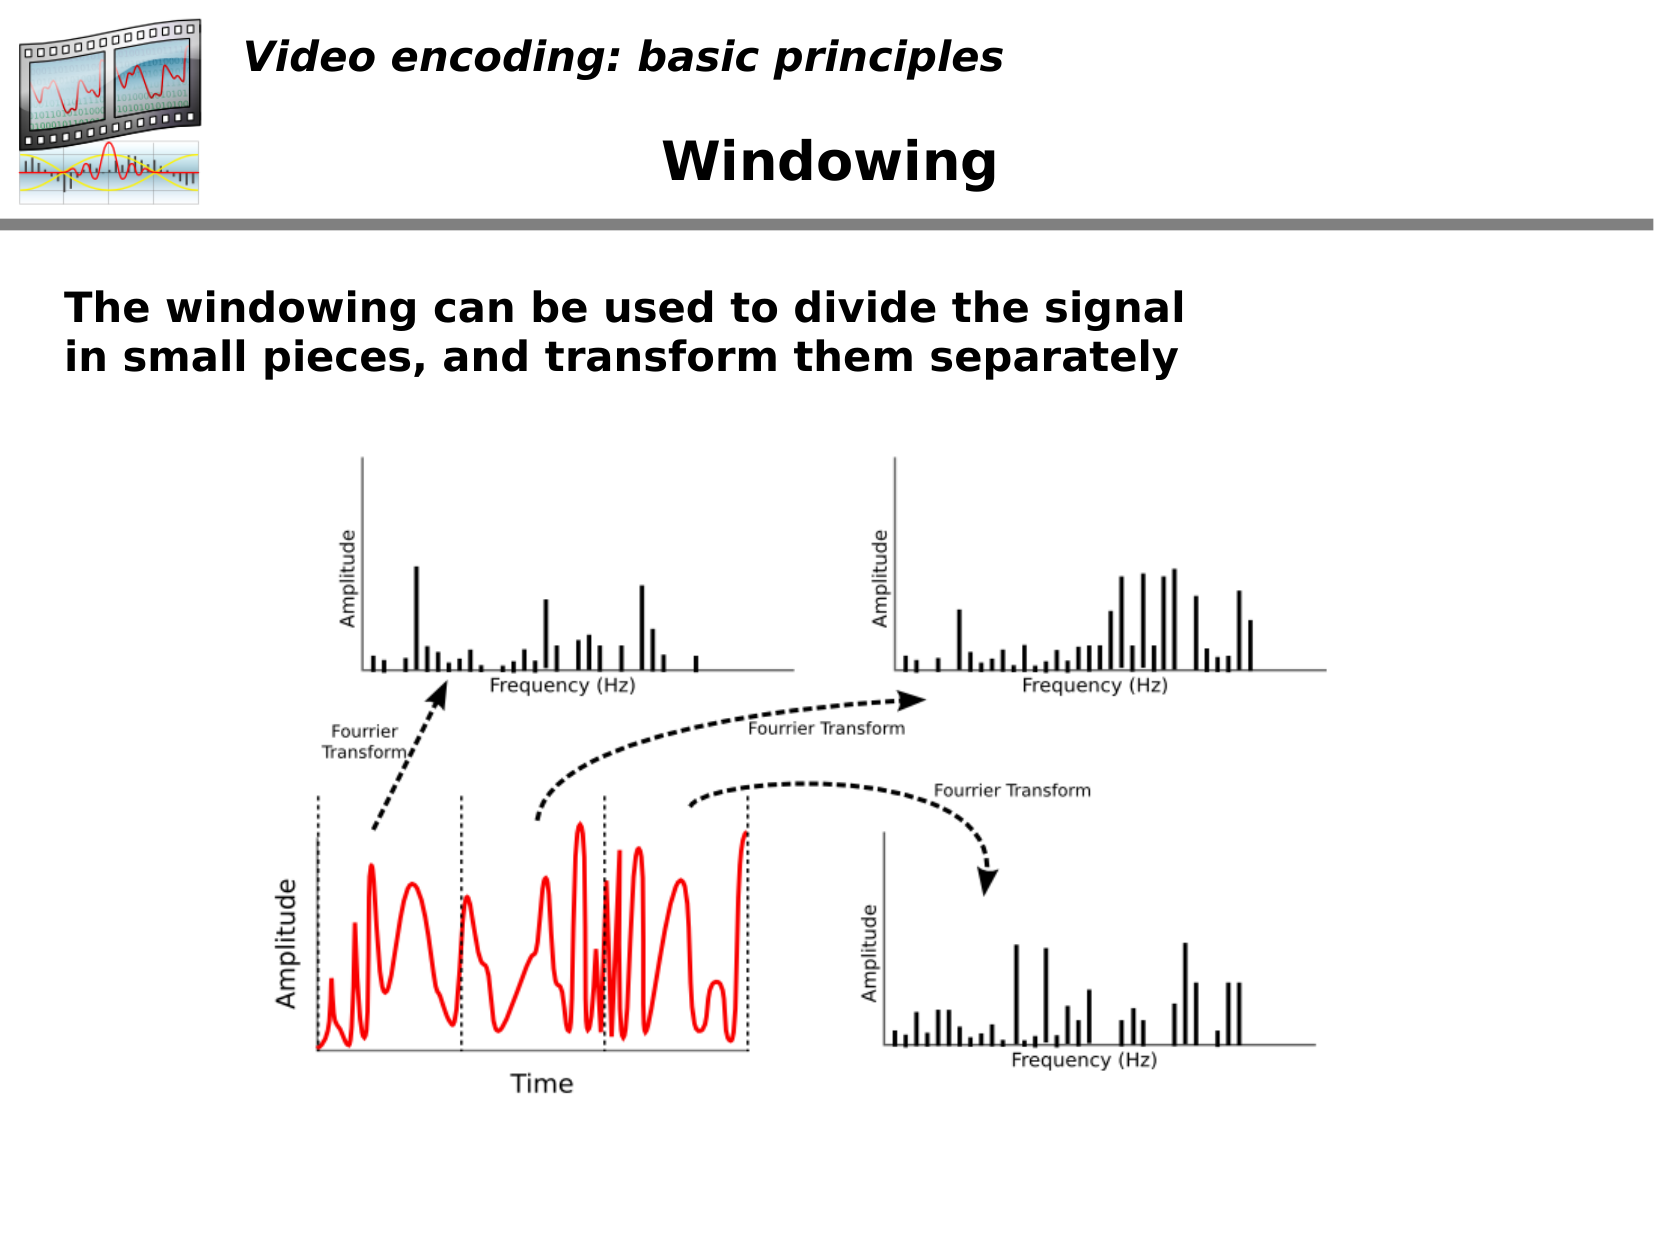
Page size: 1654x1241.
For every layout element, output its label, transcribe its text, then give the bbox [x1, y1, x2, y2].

text_box The windowing can be used to divide the signal in small pieces, and transform them separately [49, 276, 1216, 438]
text_box Video encoding: basic principles [228, 25, 1020, 89]
picture [0, 2, 225, 218]
text_box [0, 218, 1654, 231]
picture [248, 436, 1348, 1111]
text_box Windowing [646, 122, 1015, 201]
